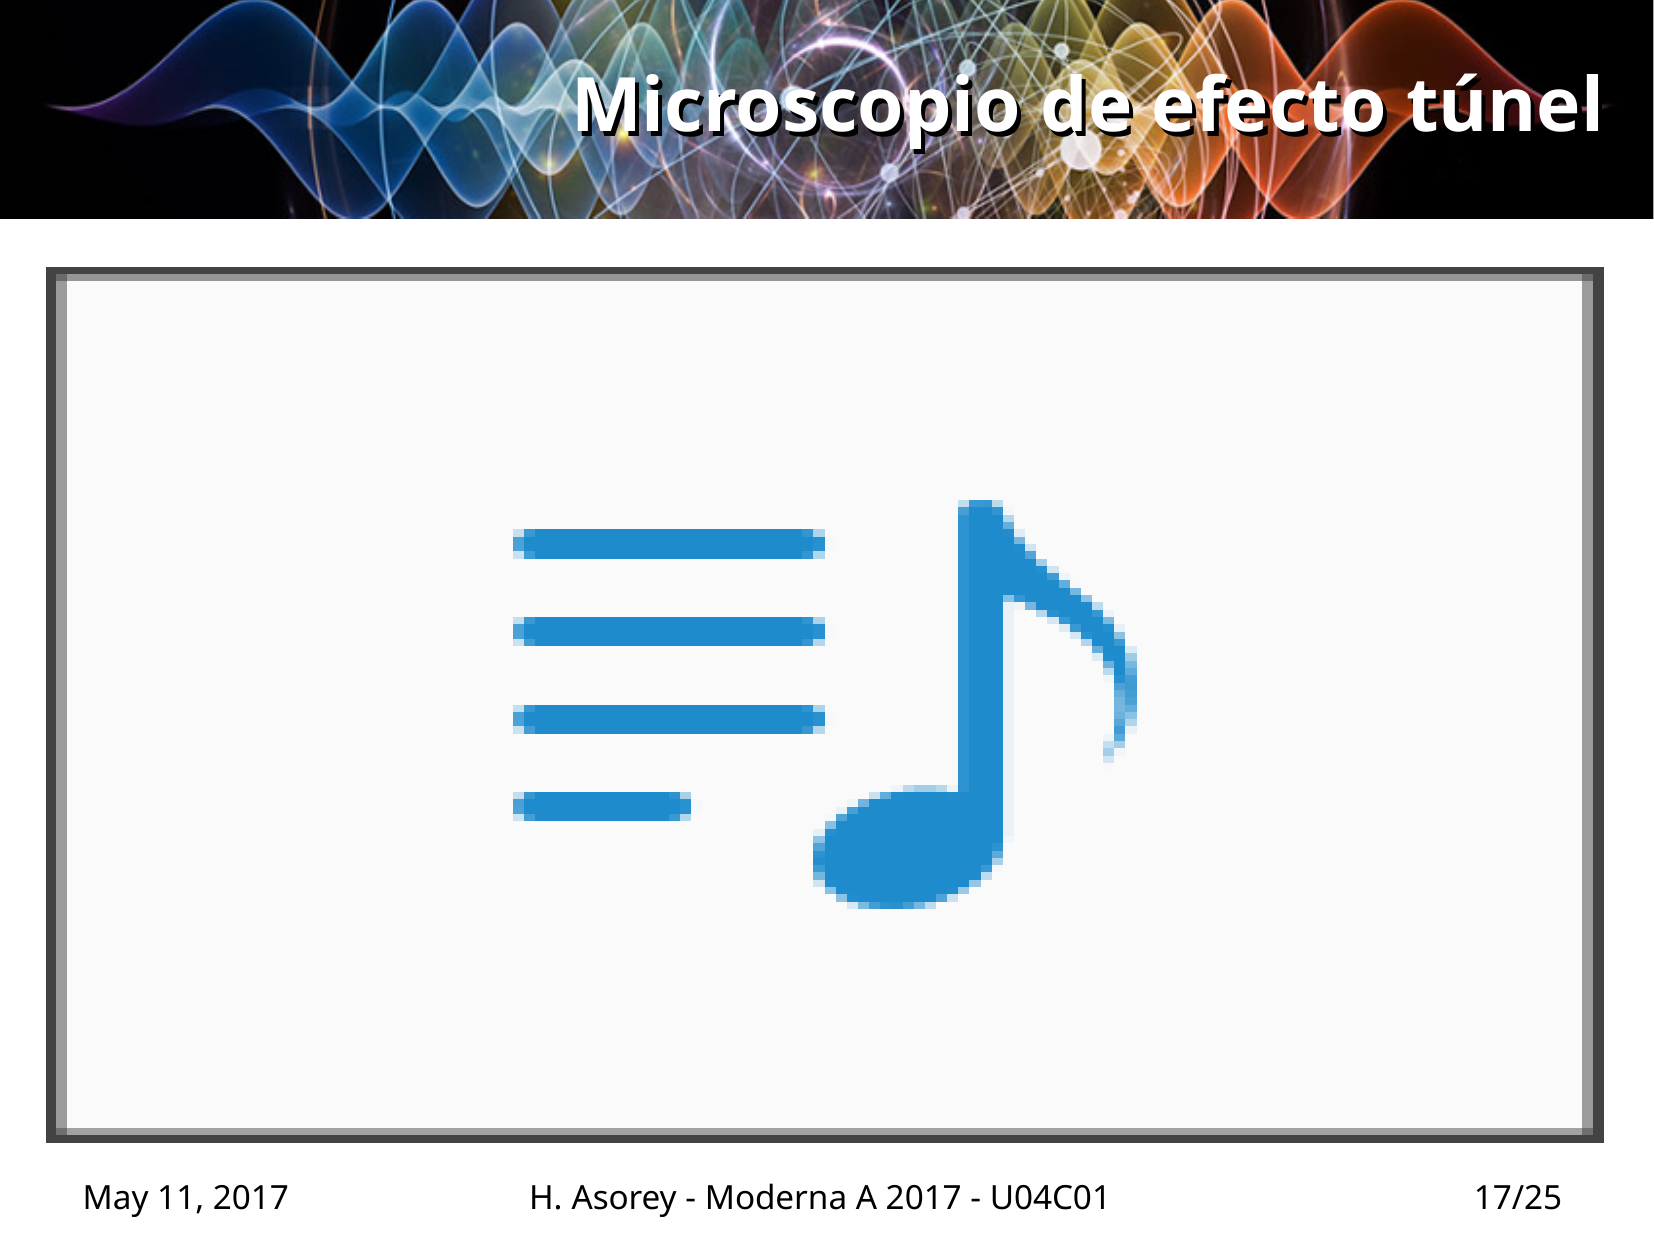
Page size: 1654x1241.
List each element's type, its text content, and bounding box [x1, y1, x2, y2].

picture [0, 0, 1654, 219]
title Microscopio de efecto túnel [45, 15, 1606, 191]
text_box [45, 266, 1606, 1144]
